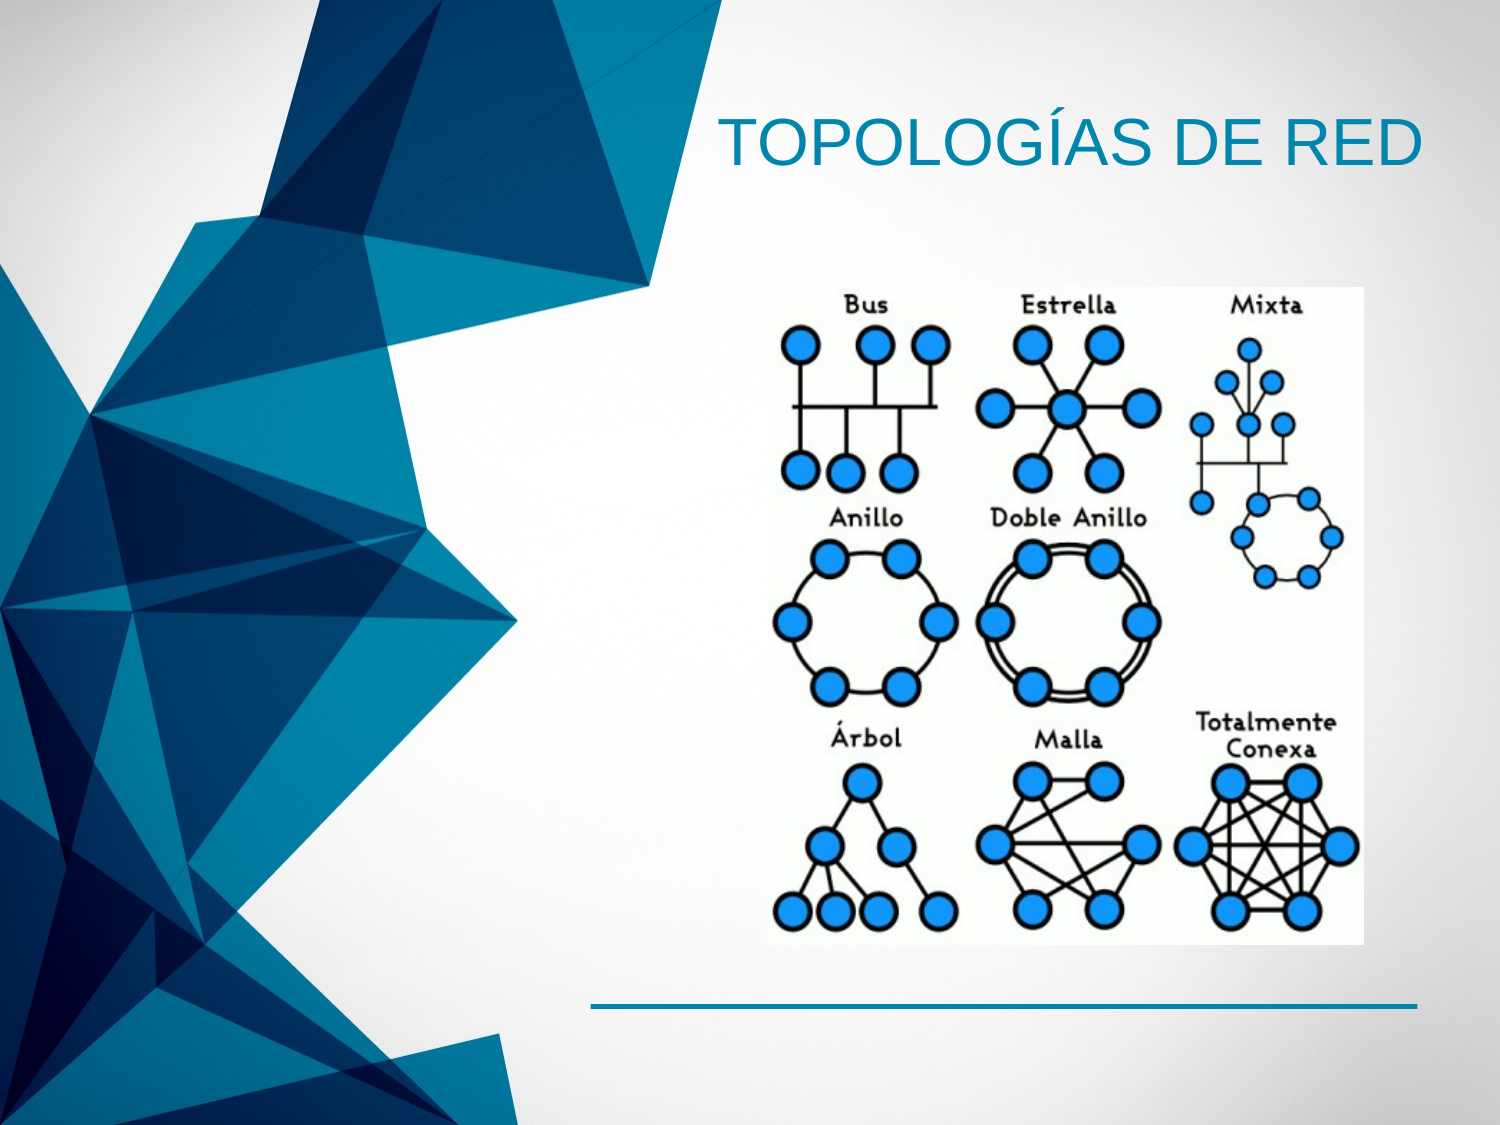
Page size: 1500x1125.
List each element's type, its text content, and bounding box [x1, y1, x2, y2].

picture [0, 0, 1500, 1125]
title TOPOLOGÍAS DE RED [708, 48, 1425, 237]
